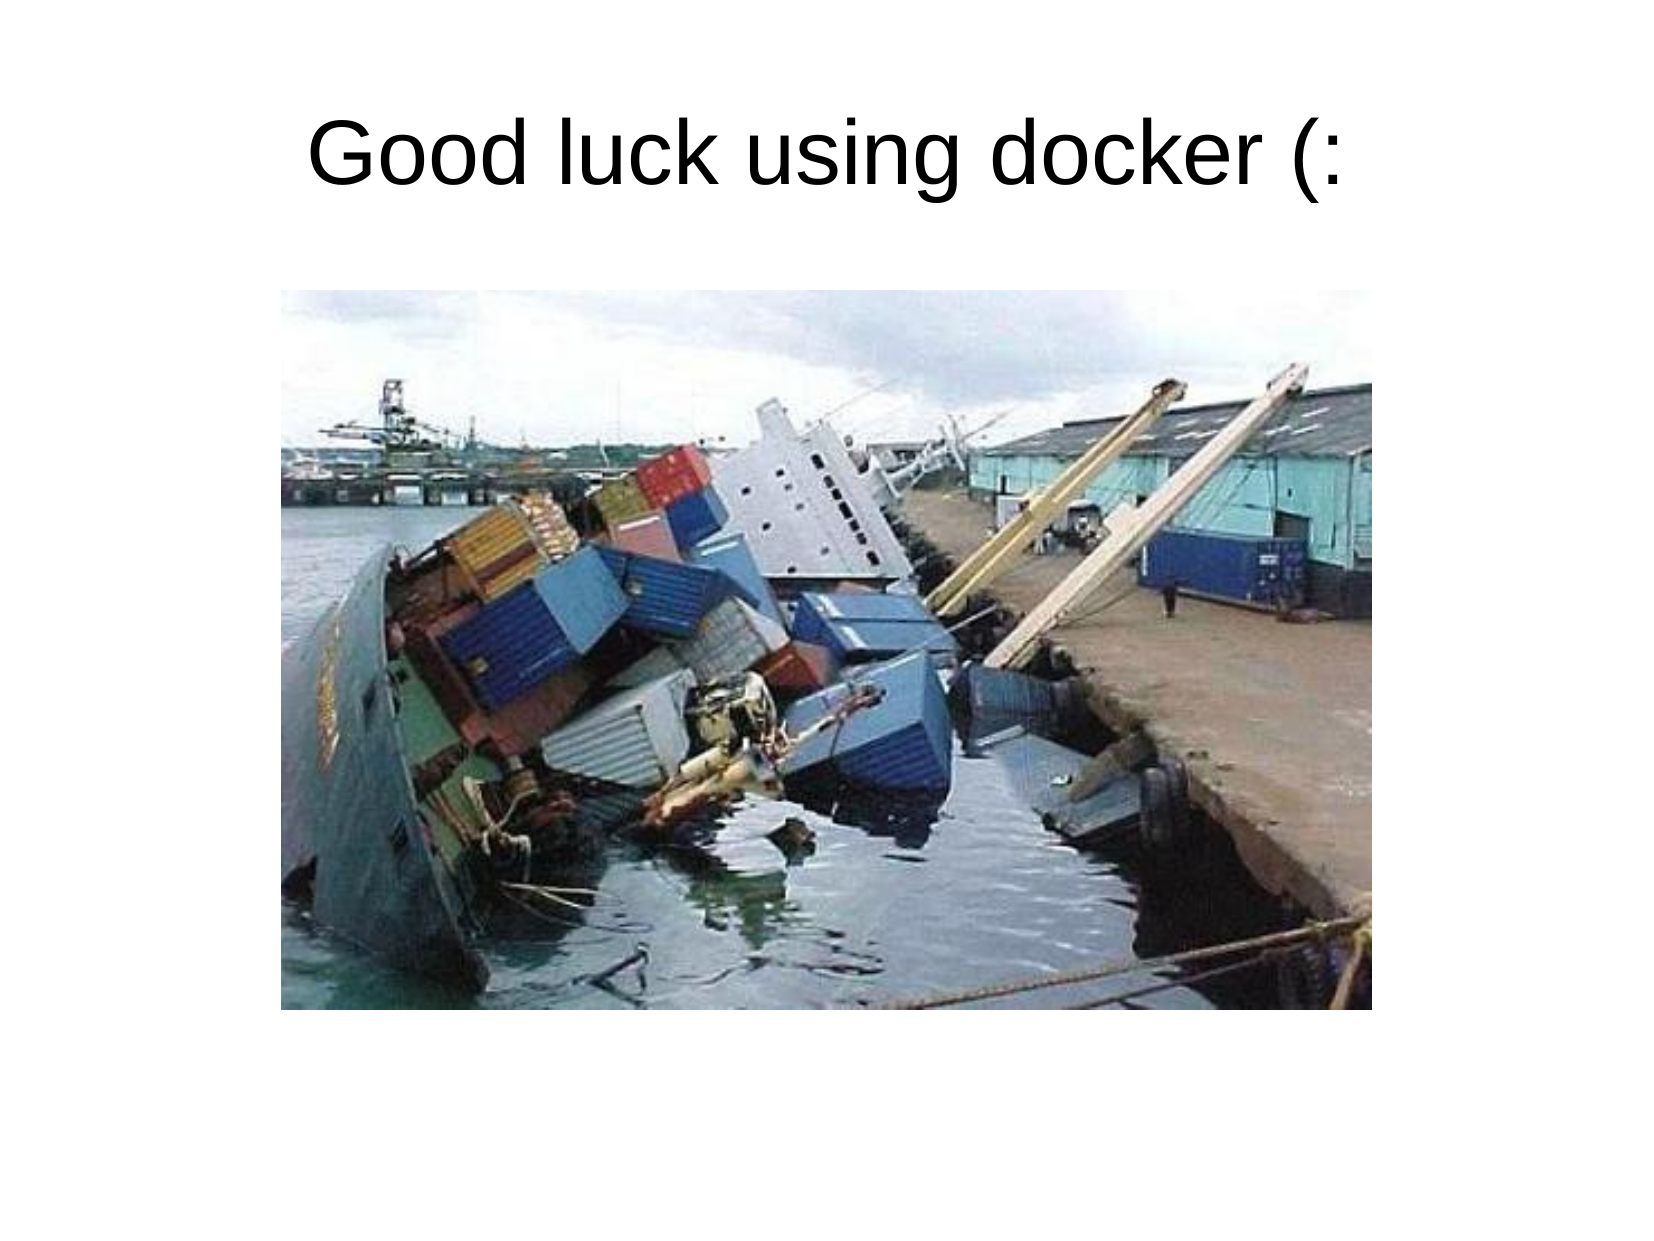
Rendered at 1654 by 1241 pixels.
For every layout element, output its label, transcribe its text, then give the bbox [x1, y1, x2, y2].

picture [281, 290, 1372, 1010]
title Good luck using docker (: [82, 49, 1571, 257]
